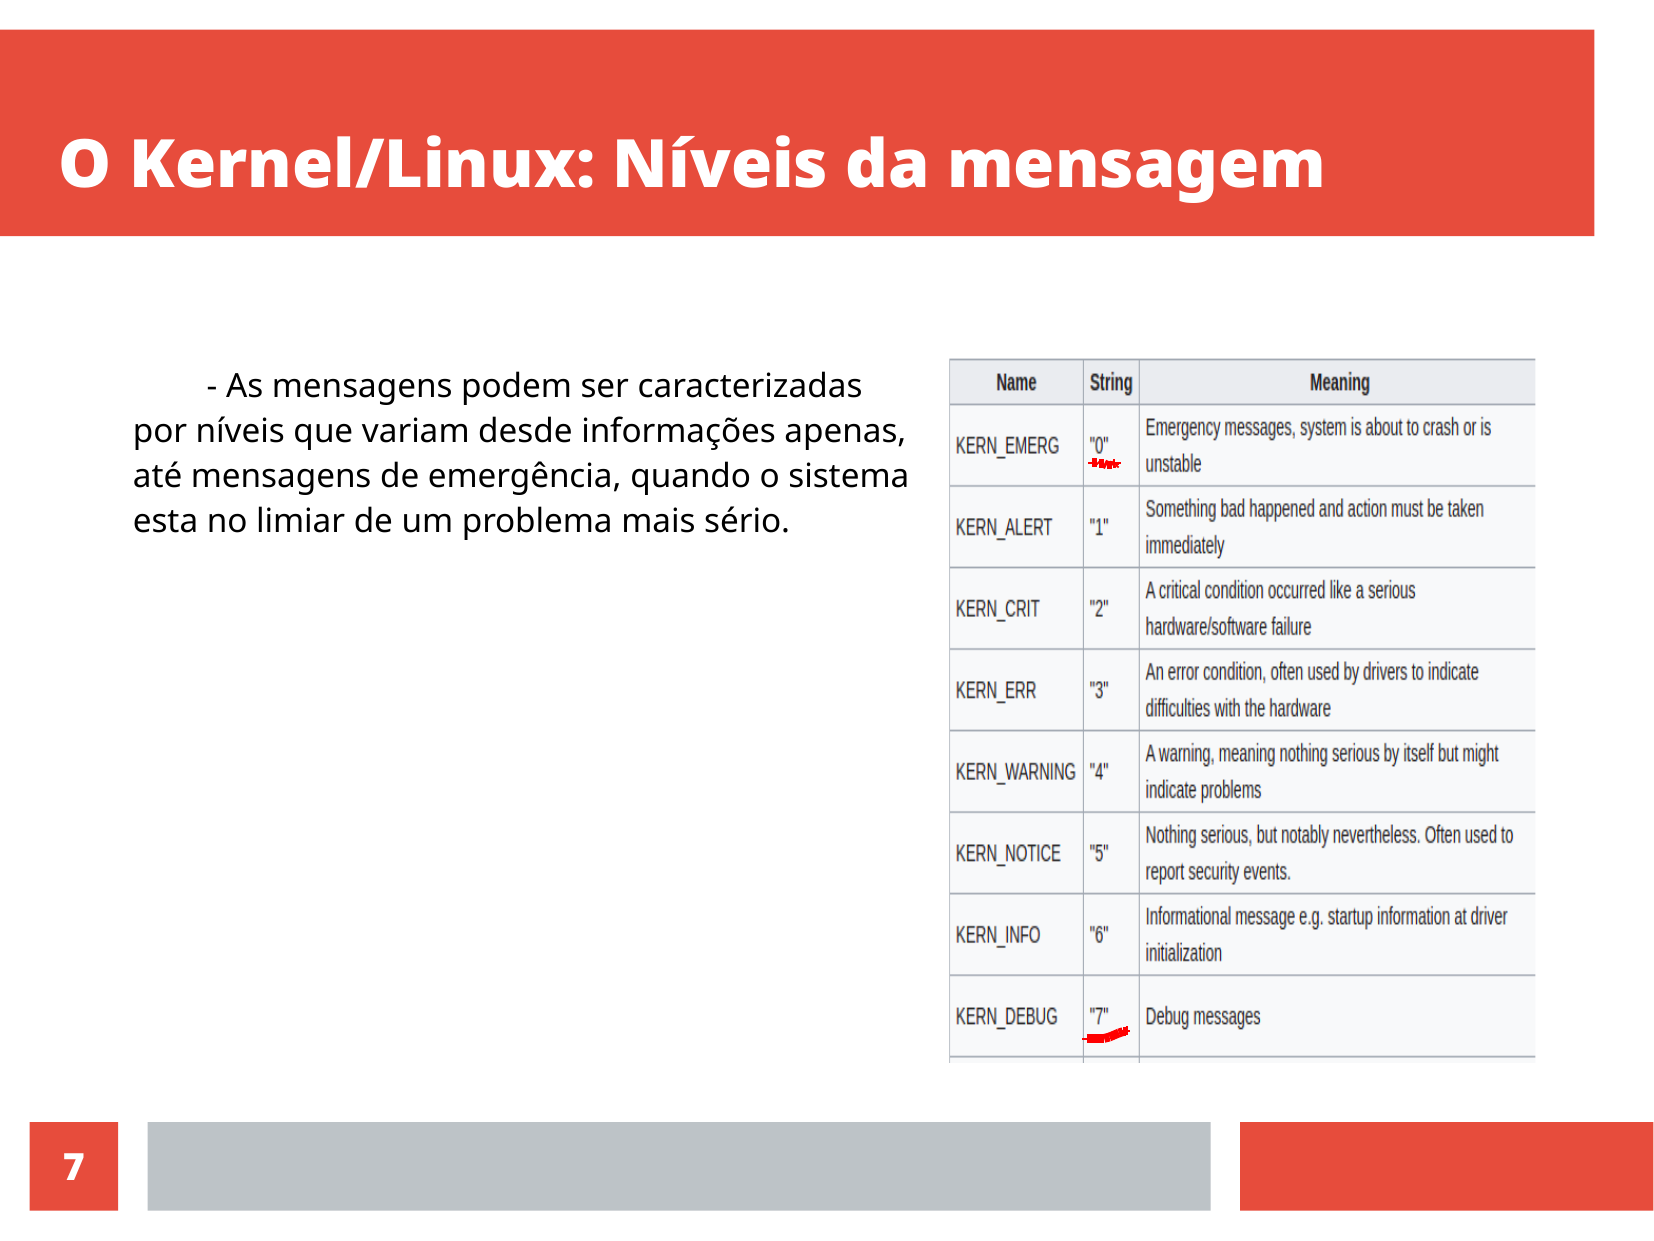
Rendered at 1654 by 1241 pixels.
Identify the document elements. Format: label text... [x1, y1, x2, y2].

text_box - As mensagens podem ser caracterizadas por níveis que variam desde informações apenas, até mensagens de emergência, quando o sistema esta no limiar de um problema mais sério. [118, 354, 934, 761]
picture [949, 354, 1536, 1063]
title O Kernel/Linux: Níveis da mensagem [59, 59, 1595, 207]
